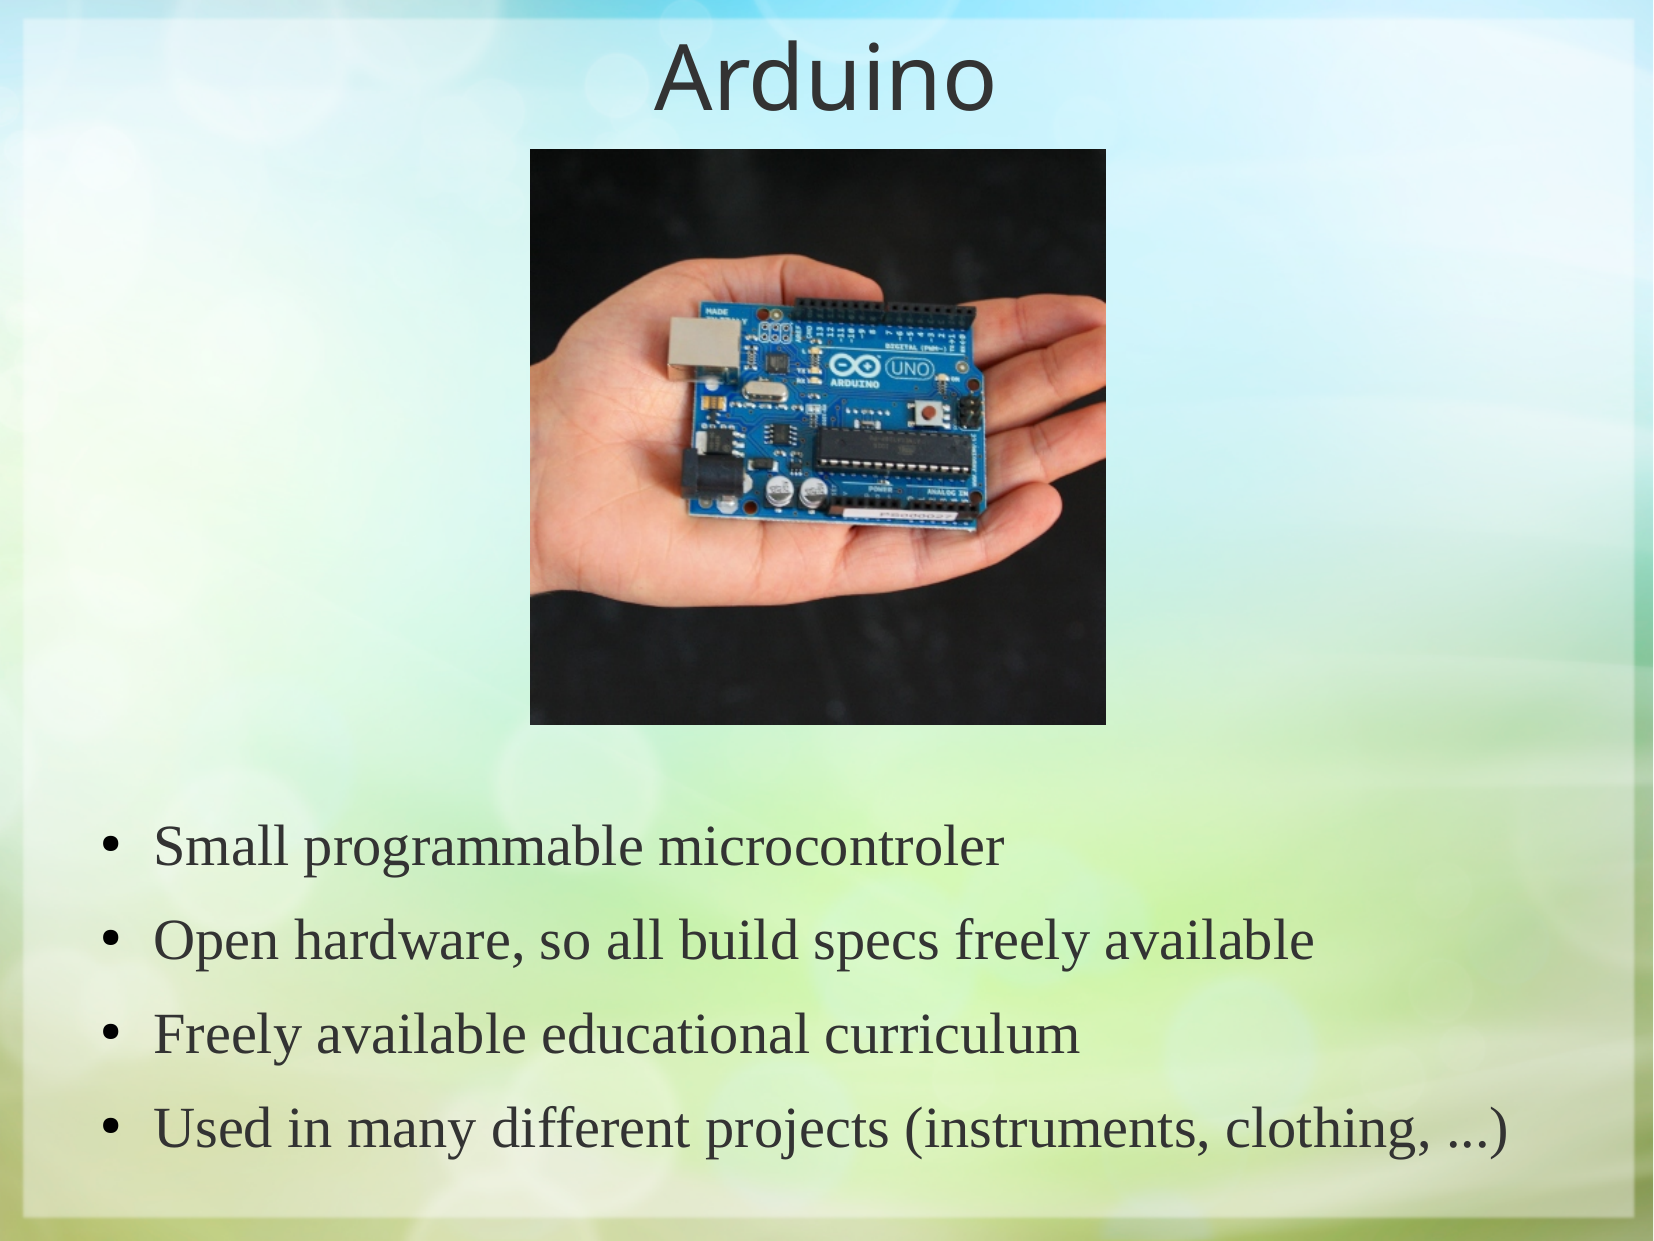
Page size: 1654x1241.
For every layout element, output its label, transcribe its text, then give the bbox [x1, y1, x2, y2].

picture [0, 0, 1654, 1241]
list Small programmable microcontroler Open hardware, so all build specs freely available Freely available educational curriculum Used in many different projects (instruments, clothing, ...) [82, 813, 1571, 1160]
title Arduino [82, 0, 1571, 151]
